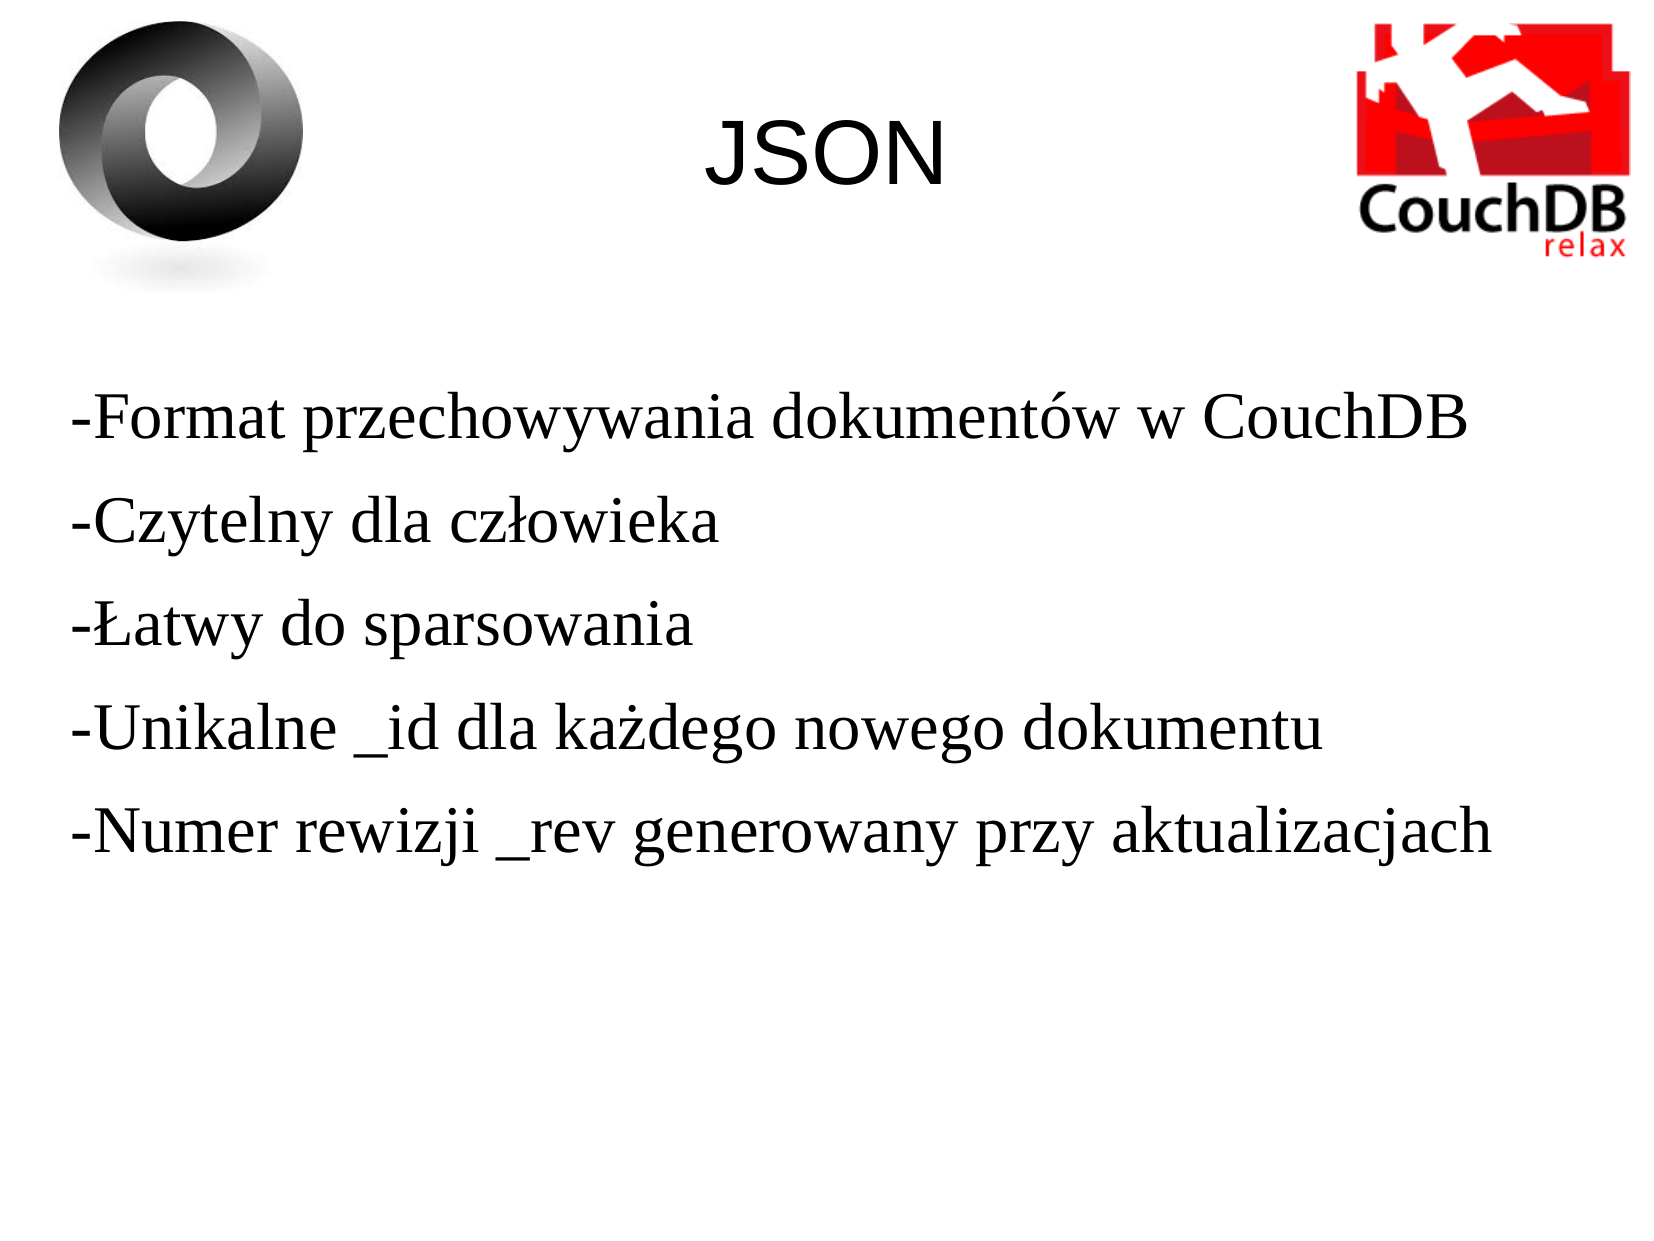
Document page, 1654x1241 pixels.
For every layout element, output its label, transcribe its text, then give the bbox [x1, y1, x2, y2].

picture [1356, 23, 1631, 258]
title JSON [303, 49, 1356, 257]
list -Format przechowywania dokumentów w CouchDB -Czytelny dla człowieka -Łatwy do sparsowania -Unikalne _id dla każdego nowego dokumentu -Numer rewizji _rev generowany przy aktualizacjach [70, 379, 1526, 1099]
picture [59, 21, 303, 296]
